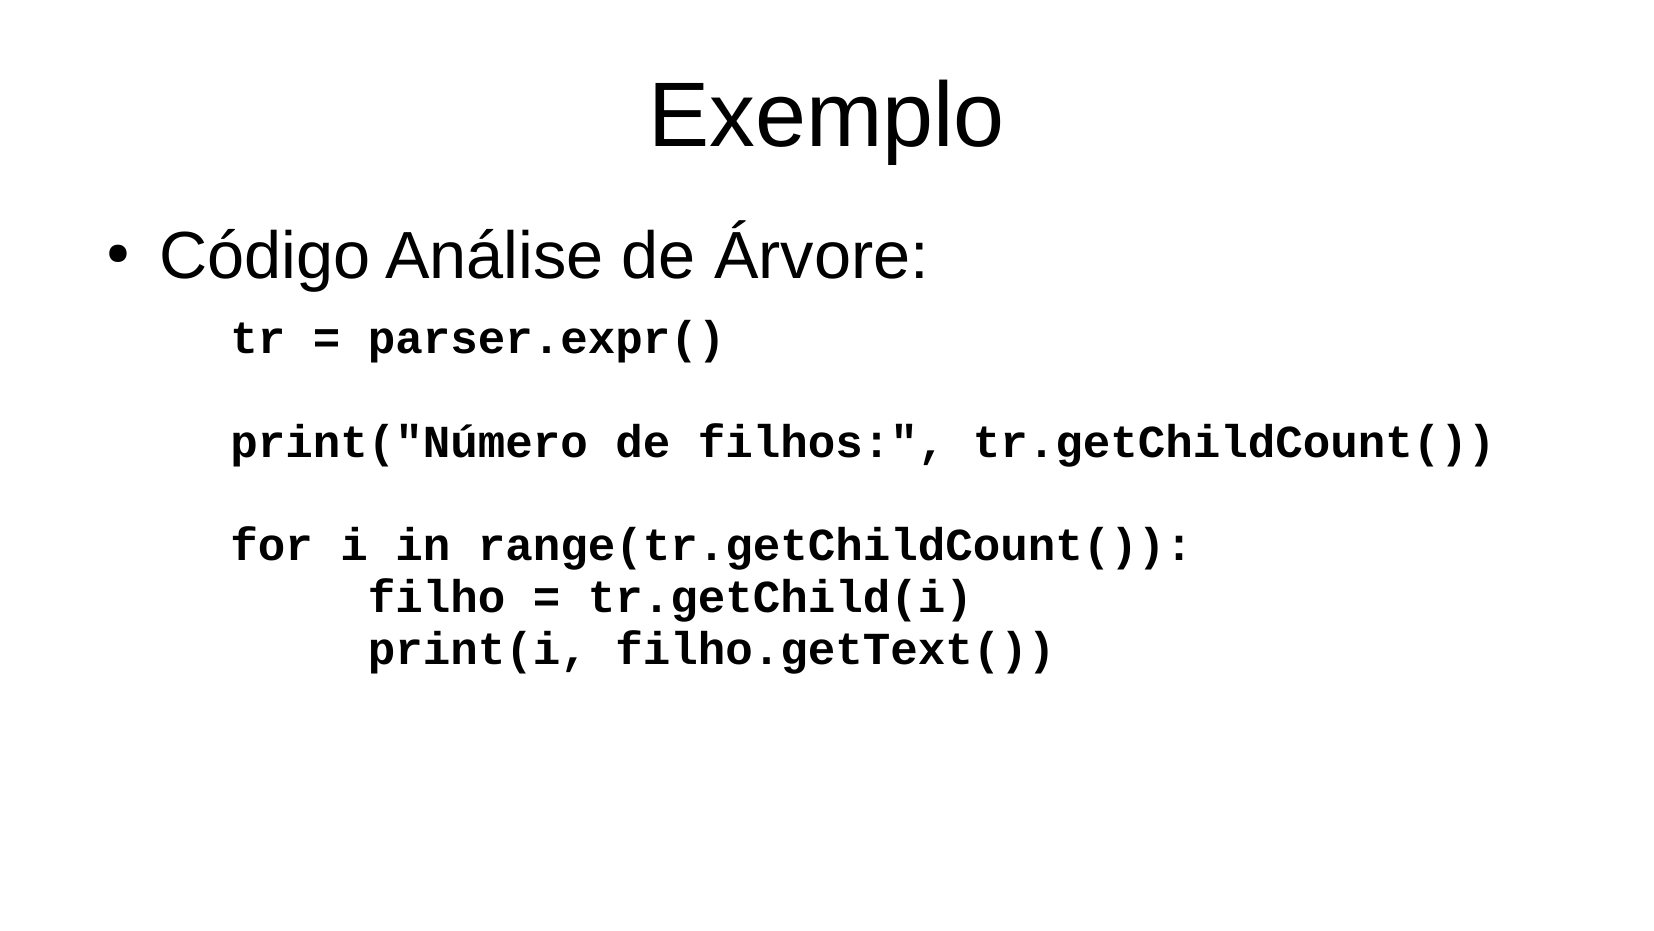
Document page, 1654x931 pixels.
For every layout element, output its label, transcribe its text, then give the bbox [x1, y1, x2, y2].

title Exemplo [82, 37, 1571, 193]
list Código Análise de Árvore: tr = parser.expr() print("Número de filhos:", tr.getChildCount()) for i in range(tr.getChildCount()): filho = tr.getChild(i) print(i, filho.getText()) [88, 217, 1577, 758]
